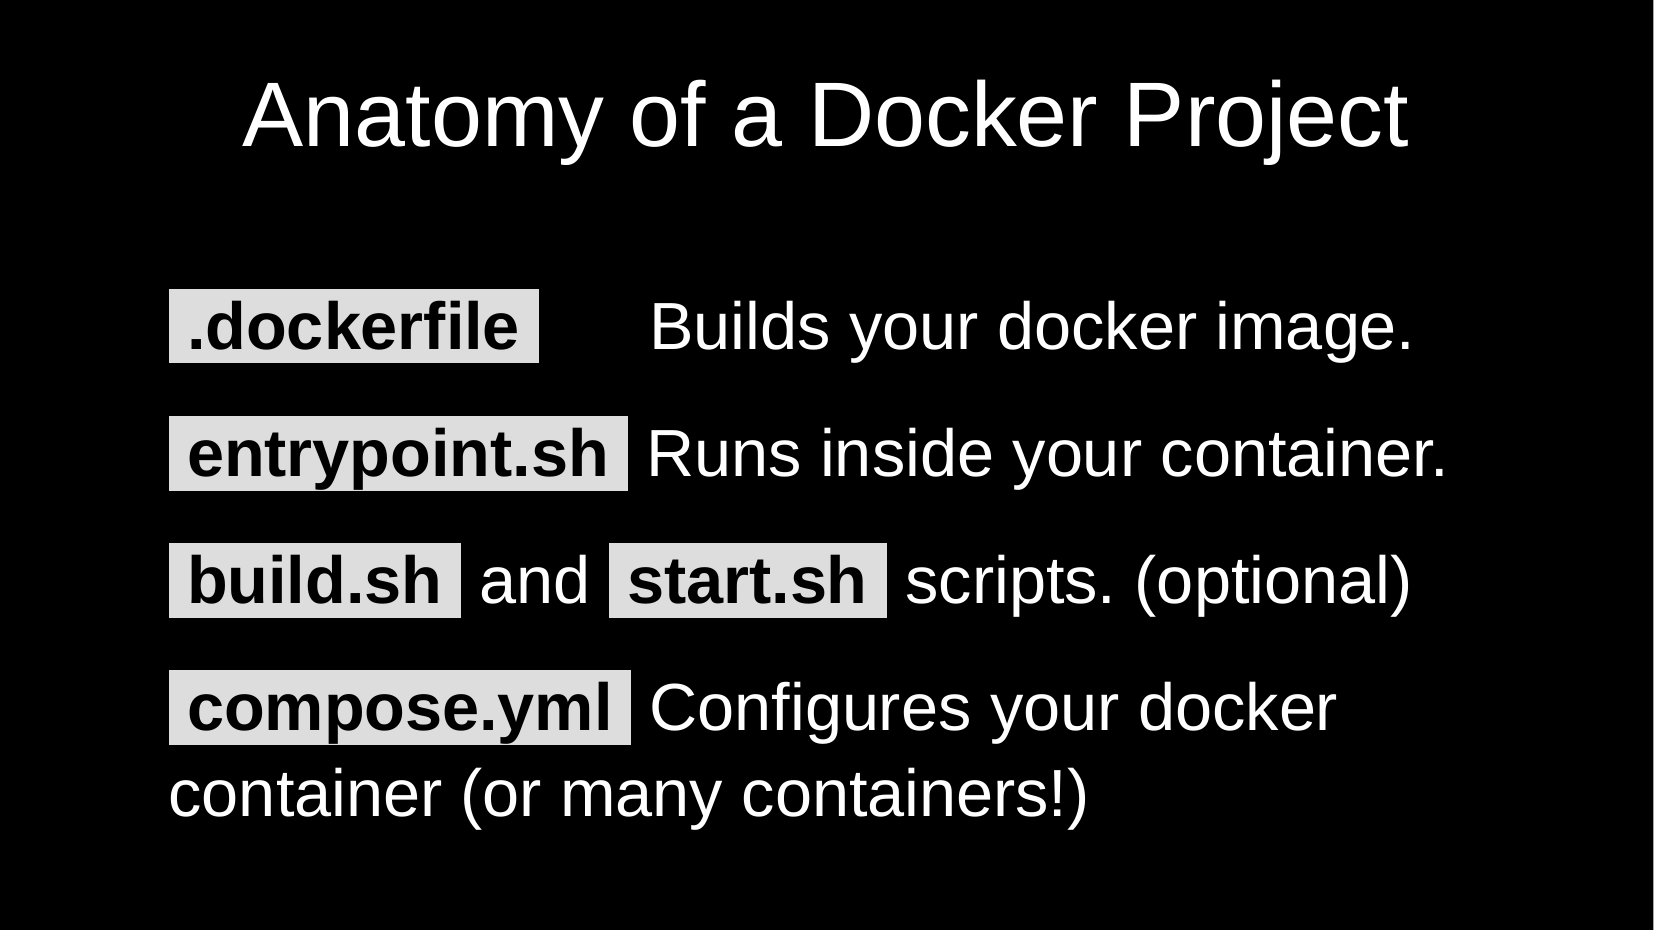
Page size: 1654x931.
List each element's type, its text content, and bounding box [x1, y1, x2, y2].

list .dockerfile Builds your docker image. entrypoint.sh Runs inside your container. build.sh and start.sh scripts. (optional) compose.yml Configures your docker container (or many containers!) [82, 262, 1571, 863]
title Anatomy of a Docker Project [82, 37, 1571, 193]
